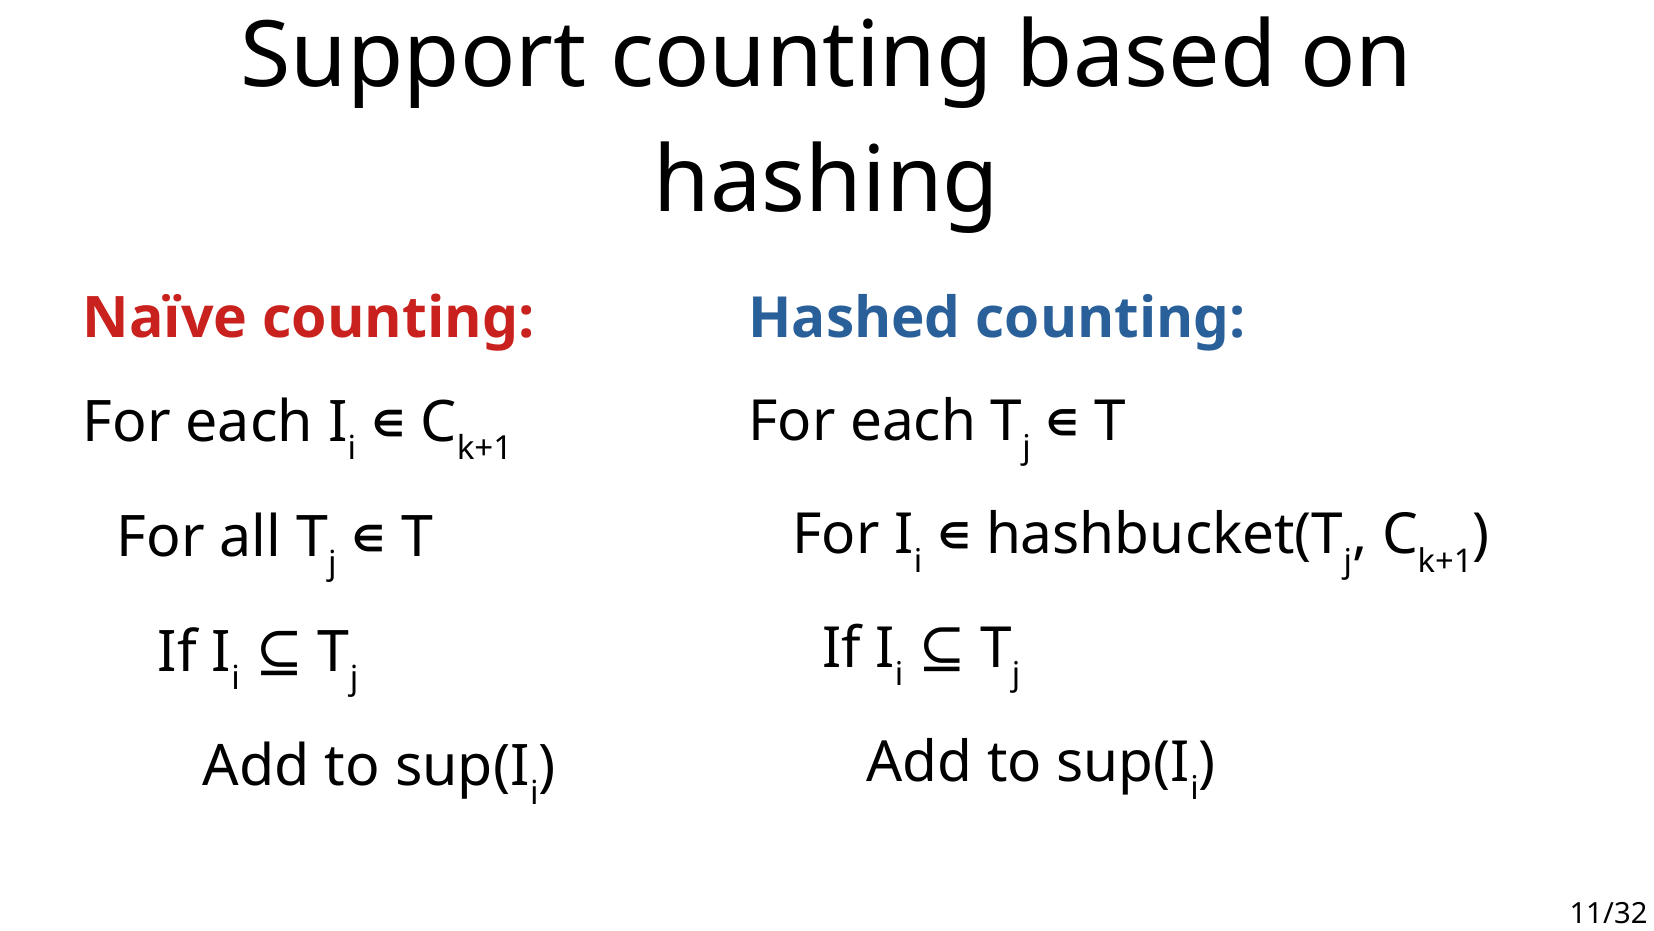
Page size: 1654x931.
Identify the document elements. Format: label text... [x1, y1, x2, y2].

list Naïve counting: For each Ii ∊ Ck+1 For all Tj ∊ T If Ii ⊆ Tj Add to sup(Ii) [82, 276, 697, 817]
list Hashed counting: For each Tj ∊ T For Ii ∊ hashbucket(Tj, Ck+1) If Ii ⊆ Tj Add to sup(Ii) [748, 276, 1572, 817]
title Support counting based on hashing [82, 1, 1571, 226]
